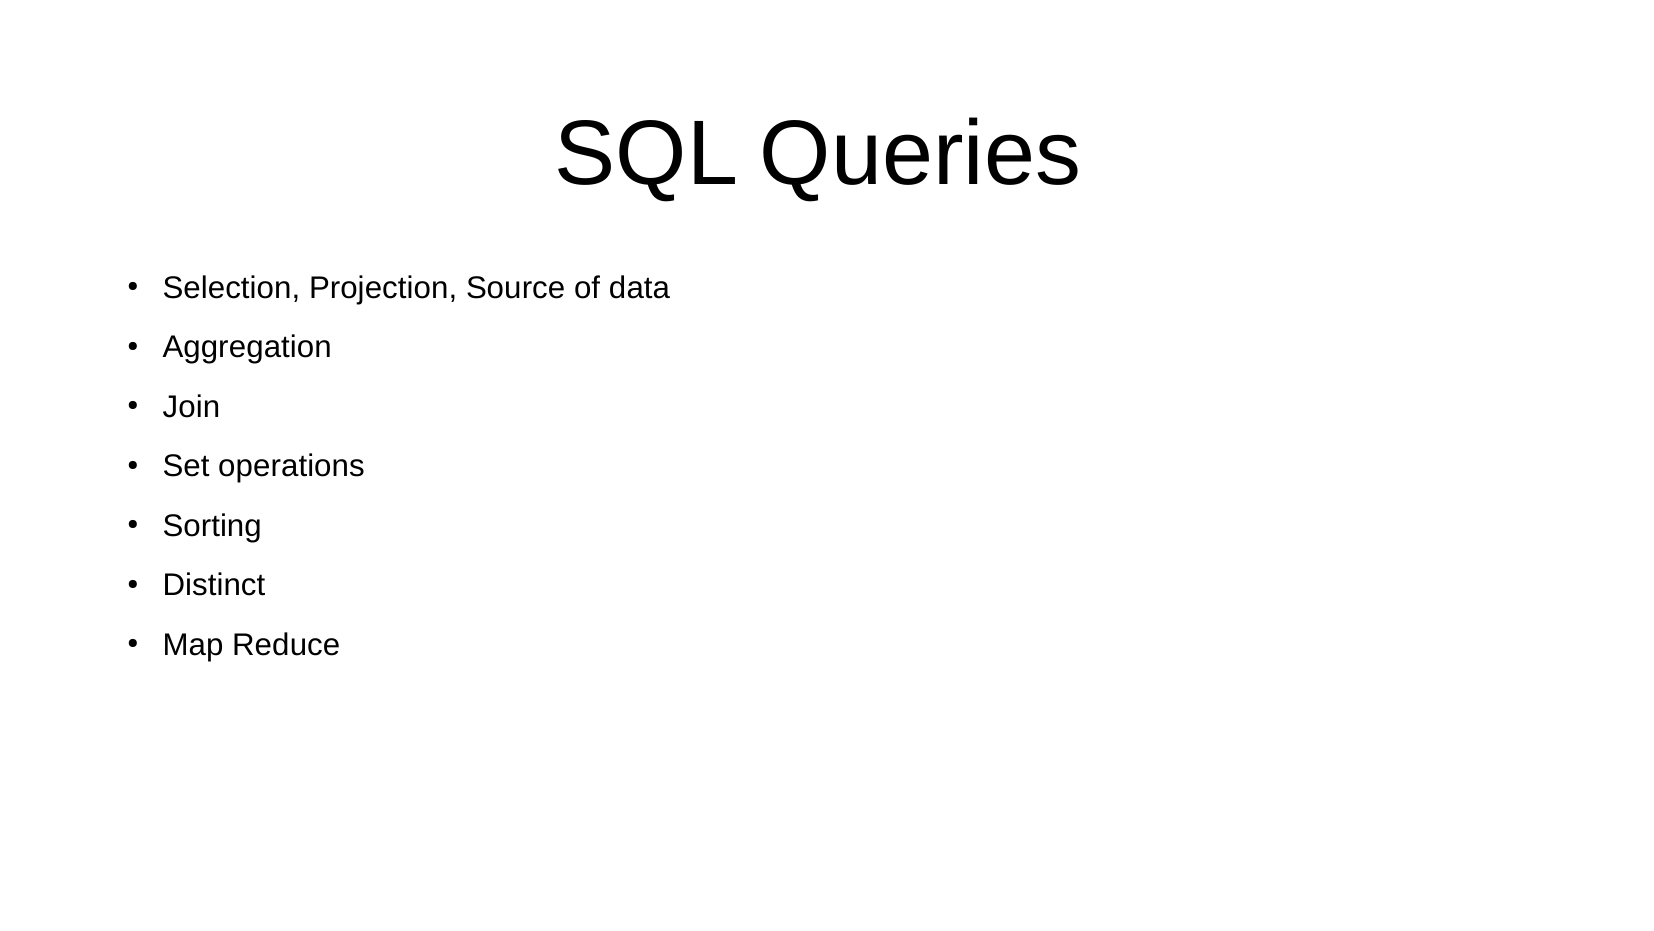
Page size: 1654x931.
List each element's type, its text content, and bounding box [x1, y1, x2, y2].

title SQL Queries [86, 75, 1576, 231]
text_box Selection, Projection, Source of data Aggregation Join Set operations Sorting Distinct Map Reduce [112, 262, 1576, 826]
